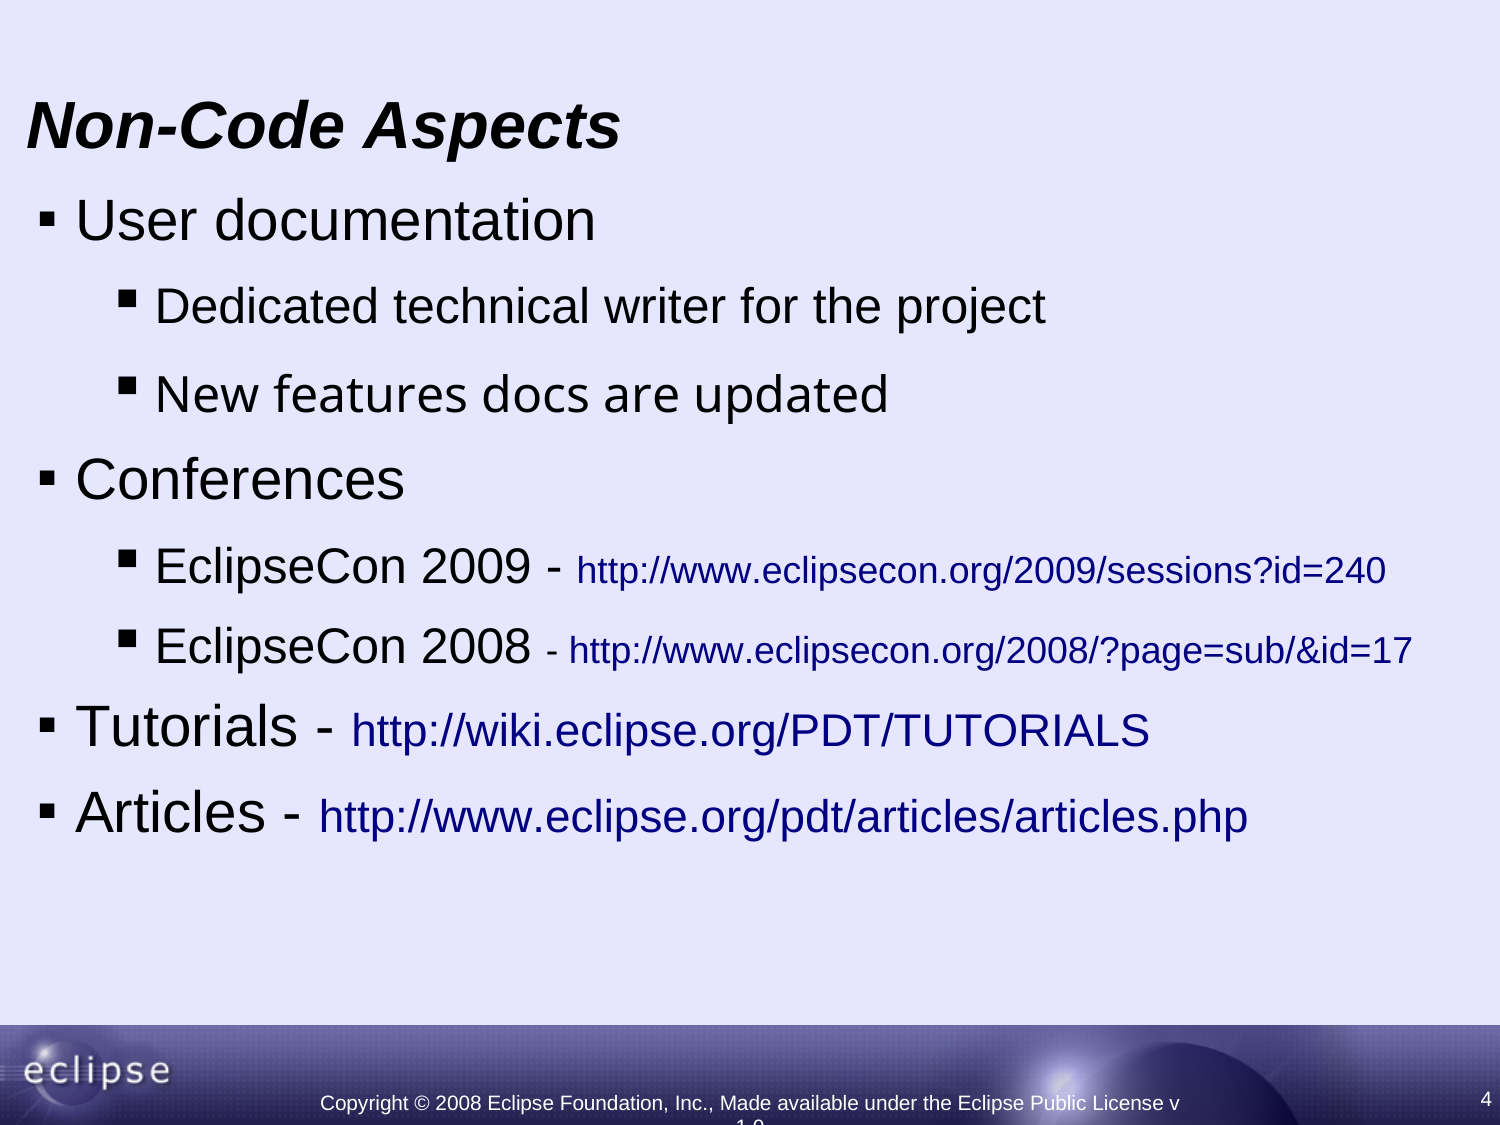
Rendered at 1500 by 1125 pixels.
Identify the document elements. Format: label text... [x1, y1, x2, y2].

list User documentation Dedicated technical writer for the project New features docs are updated Conferences EclipseCon 2009 - http://www.eclipsecon.org/2009/sessions?id=240 EclipseCon 2008 - http://www.eclipsecon.org/2008/?page=sub/&id=17 Tutorials - http://wiki.eclipse.org/PDT/TUTORIALS Articles - http://www.eclipse.org/pdt/articles/articles.php [37, 187, 1463, 1021]
picture [0, 1025, 1500, 1125]
title Non-Code Aspects [26, 84, 1474, 172]
